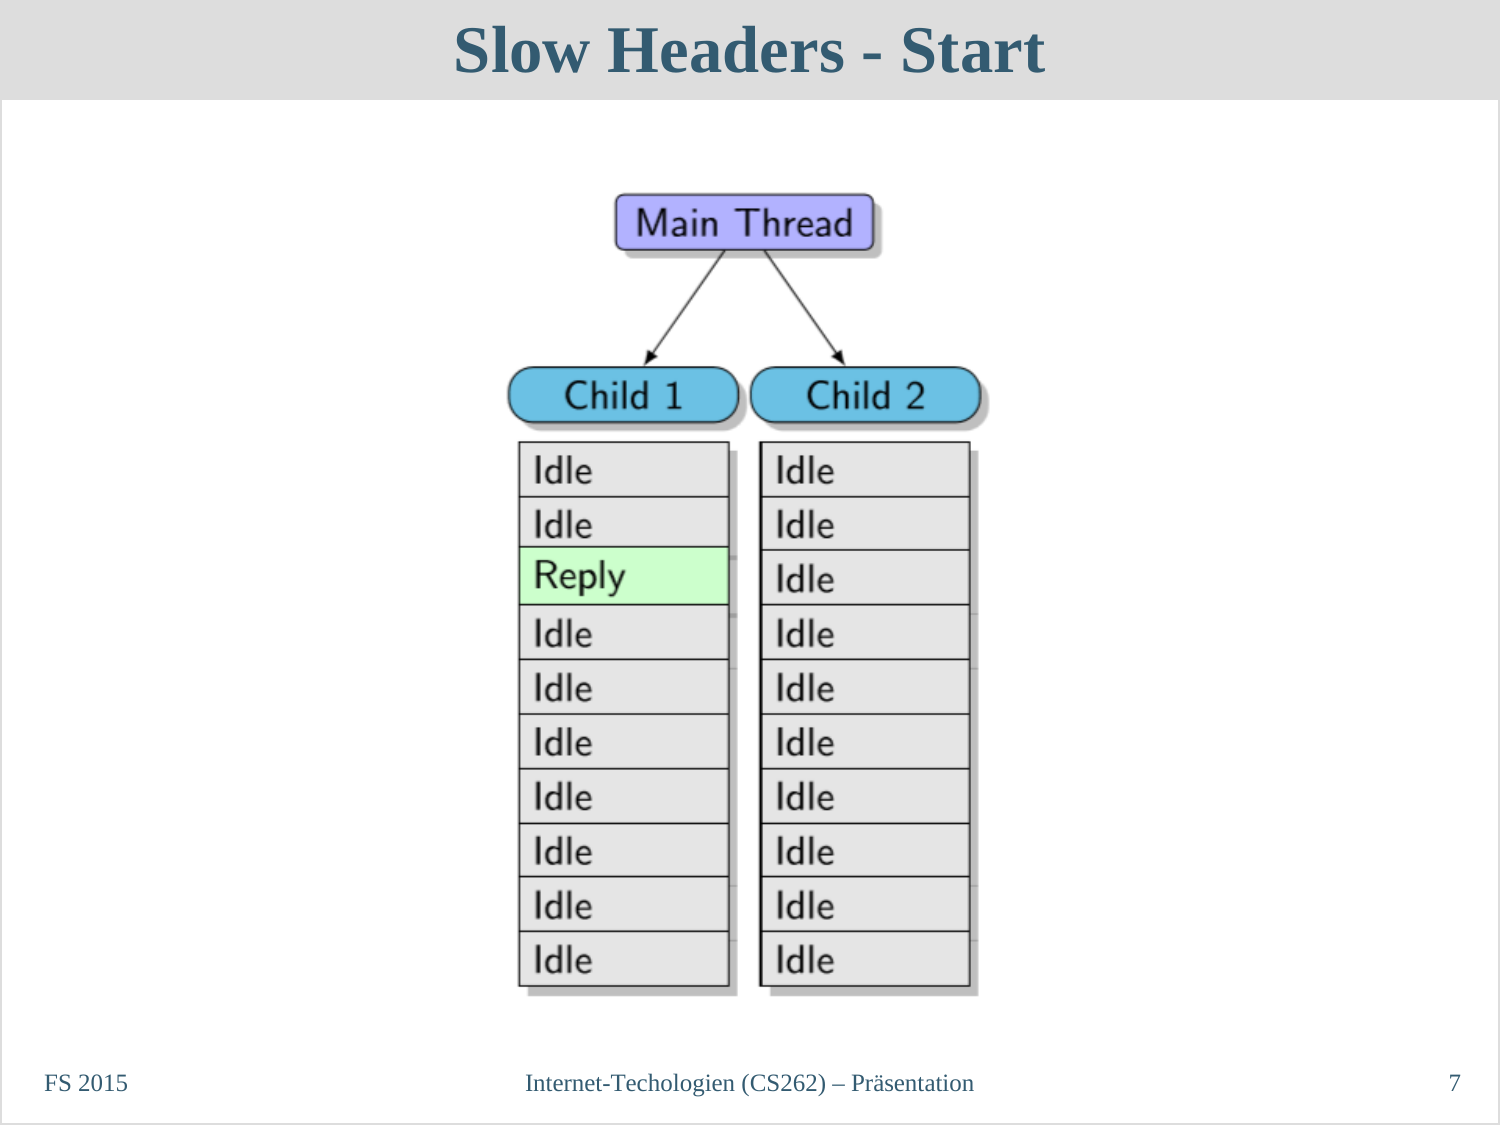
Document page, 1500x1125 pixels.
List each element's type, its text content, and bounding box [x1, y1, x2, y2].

text_box <Nummer> [1375, 1058, 1477, 1097]
picture [125, 190, 1376, 998]
text_box FS 2015 [29, 1058, 195, 1097]
title Slow Headers - Start [0, 0, 1500, 100]
text_box Internet-Techologien (CS262) – Präsentation [300, 1058, 1201, 1107]
